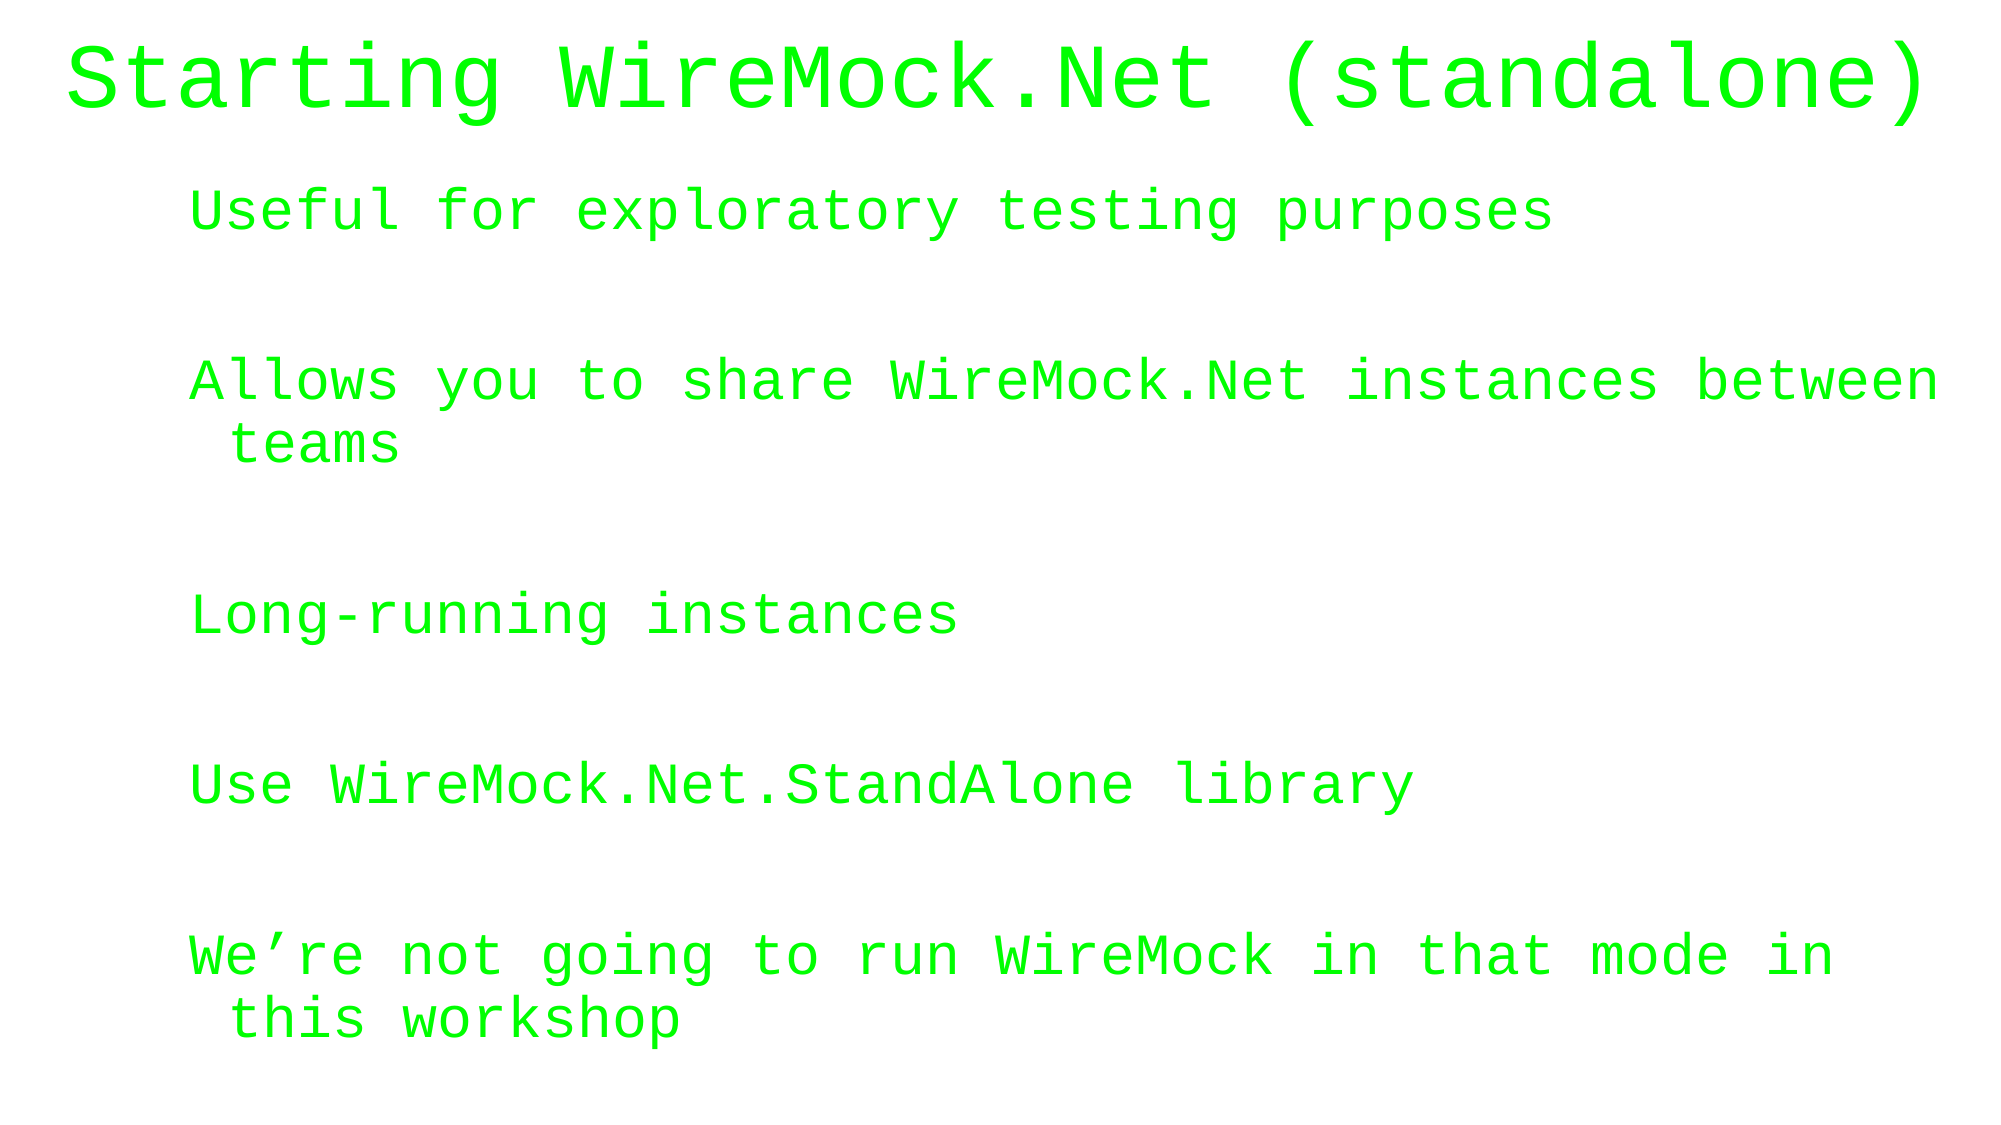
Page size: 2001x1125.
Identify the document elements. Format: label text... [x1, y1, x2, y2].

title Starting WireMock.Net (standalone) [0, 0, 2000, 156]
list Useful for exploratory testing purposes Allows you to share WireMock.Net instances between teams Long-running instances Use WireMock.Net.StandAlone library We’re not going to run WireMock in that mode in this workshop [137, 171, 1966, 1089]
